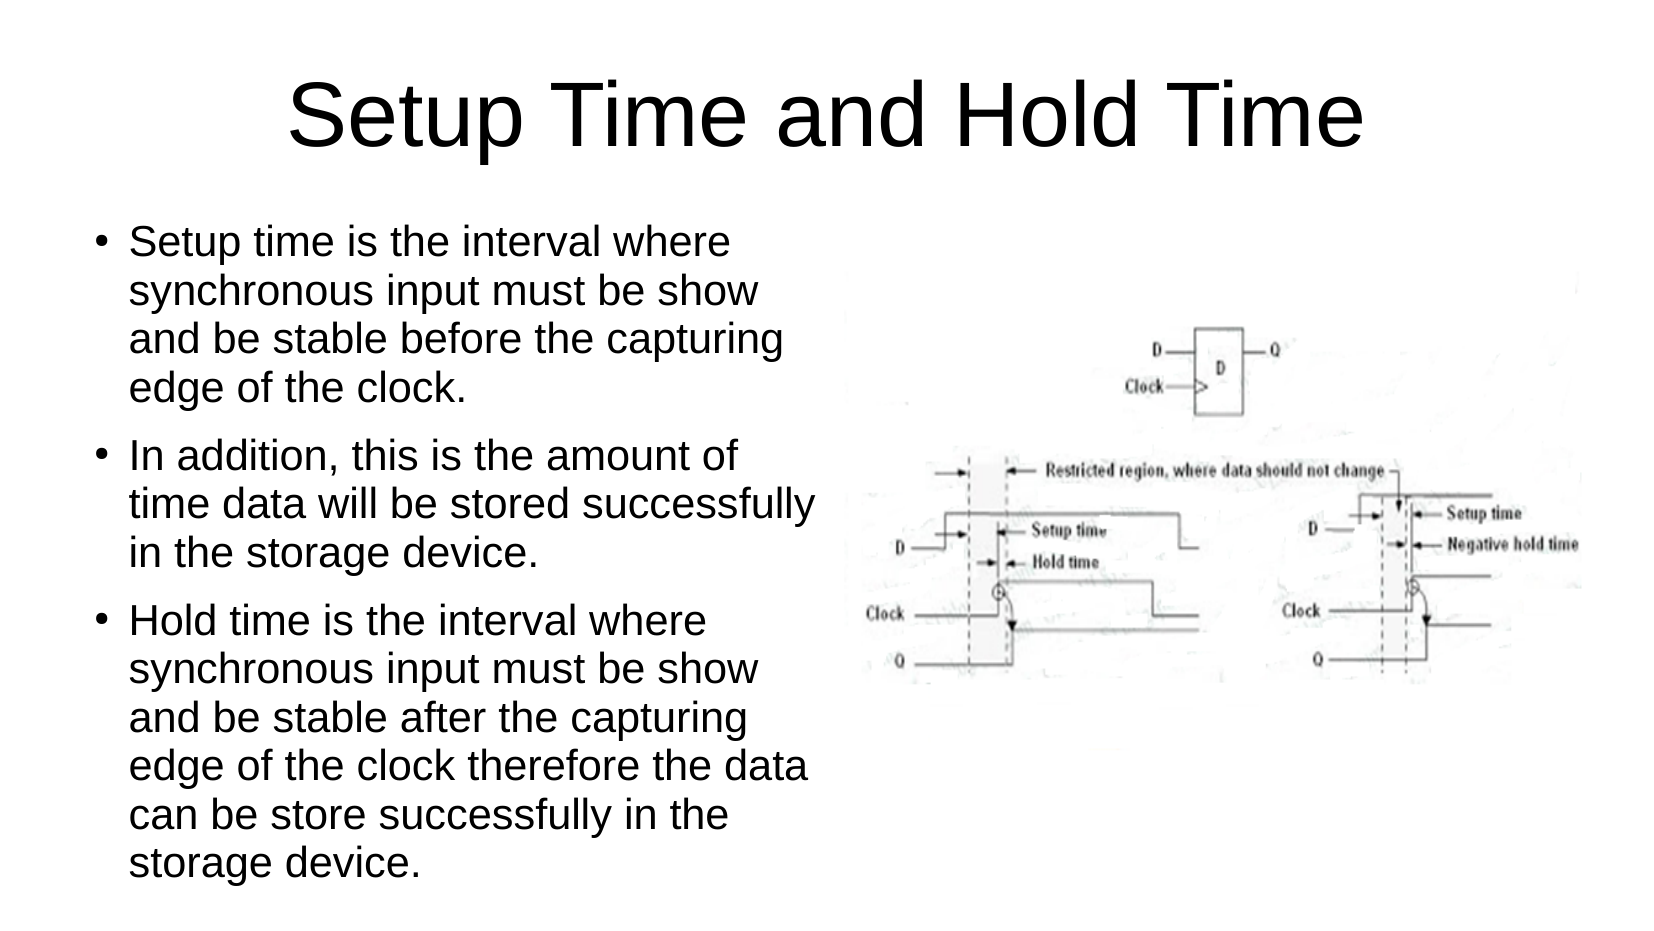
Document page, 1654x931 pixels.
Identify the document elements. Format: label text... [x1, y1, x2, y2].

picture [842, 269, 1621, 788]
title Setup Time and Hold Time [82, 37, 1571, 193]
list Setup time is the interval where synchronous input must be show and be stable before the capturing edge of the clock. In addition, this is the amount of time data will be stored successfully in the storage device. Hold time is the interval where synchronous input must be show and be stable after the capturing edge of the clock therefore the data can be store successfully in the storage device. [82, 217, 826, 901]
